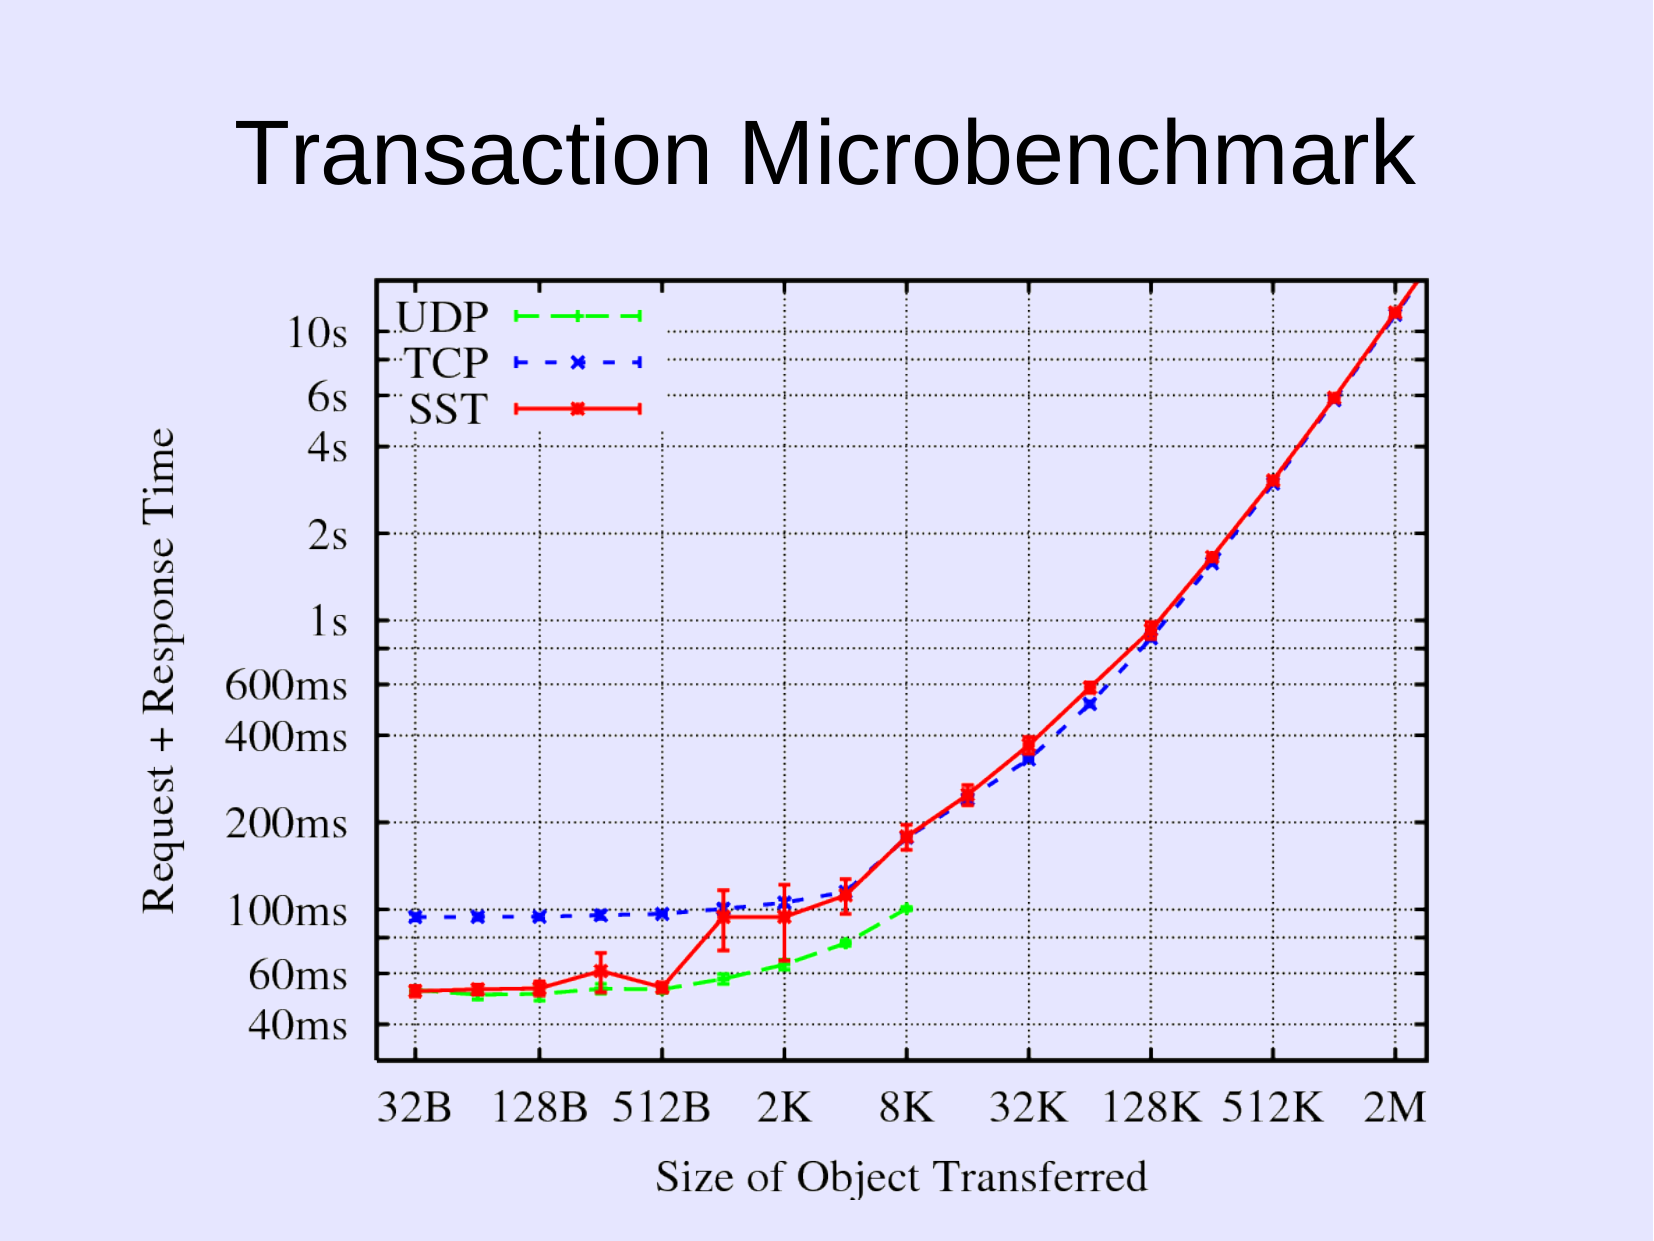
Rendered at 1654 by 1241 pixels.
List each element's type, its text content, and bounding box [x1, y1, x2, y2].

picture [112, 225, 1506, 1201]
title Transaction Microbenchmark [82, 49, 1571, 257]
